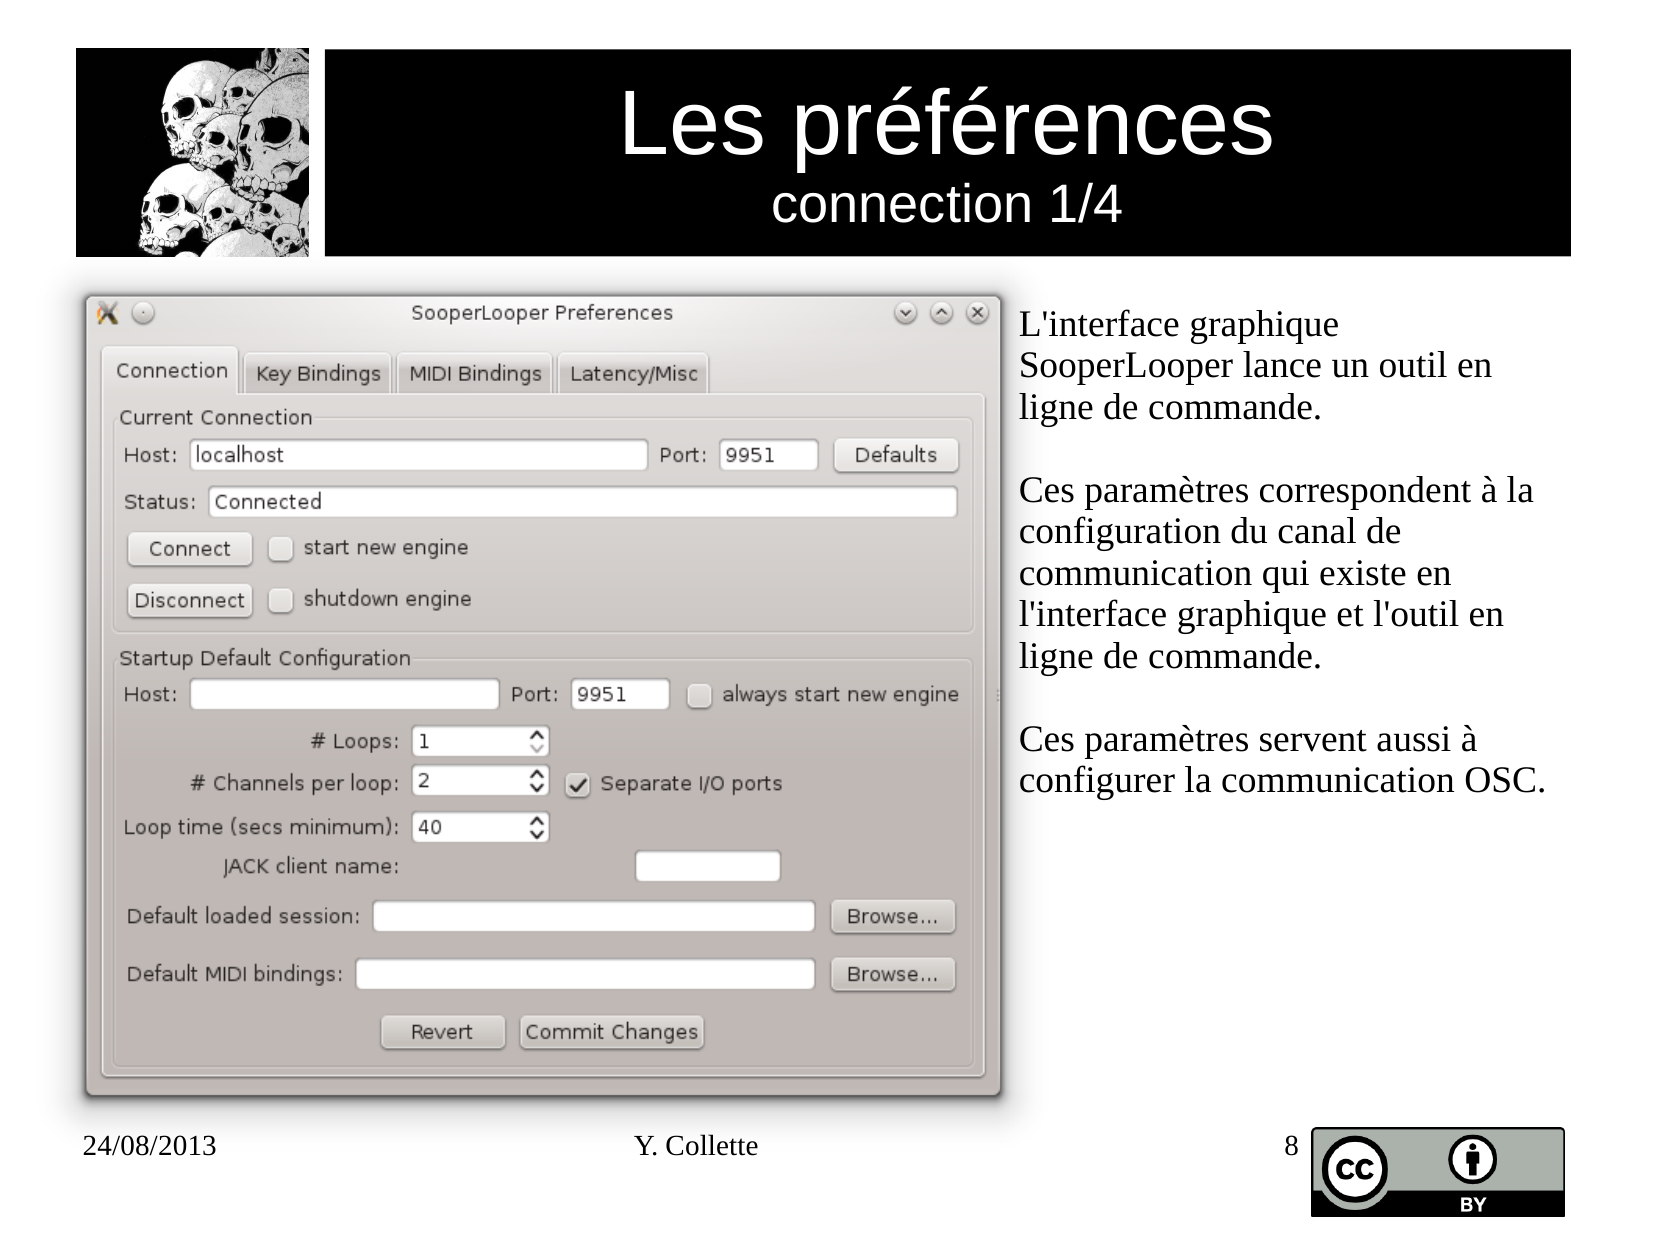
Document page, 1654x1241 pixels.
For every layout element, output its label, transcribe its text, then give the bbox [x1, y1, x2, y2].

picture [24, 48, 1063, 1158]
text_box L'interface graphique SooperLooper lance un outil en ligne de commande. Ces paramètres correspondent à la configuration du canal de communication qui existe en l'interface graphique et l'outil en ligne de commande. Ces paramètres servent aussi à configurer la communication OSC. [1003, 295, 1571, 809]
title Les préférences connection 1/4 [324, 49, 1571, 257]
picture [1311, 1127, 1565, 1217]
